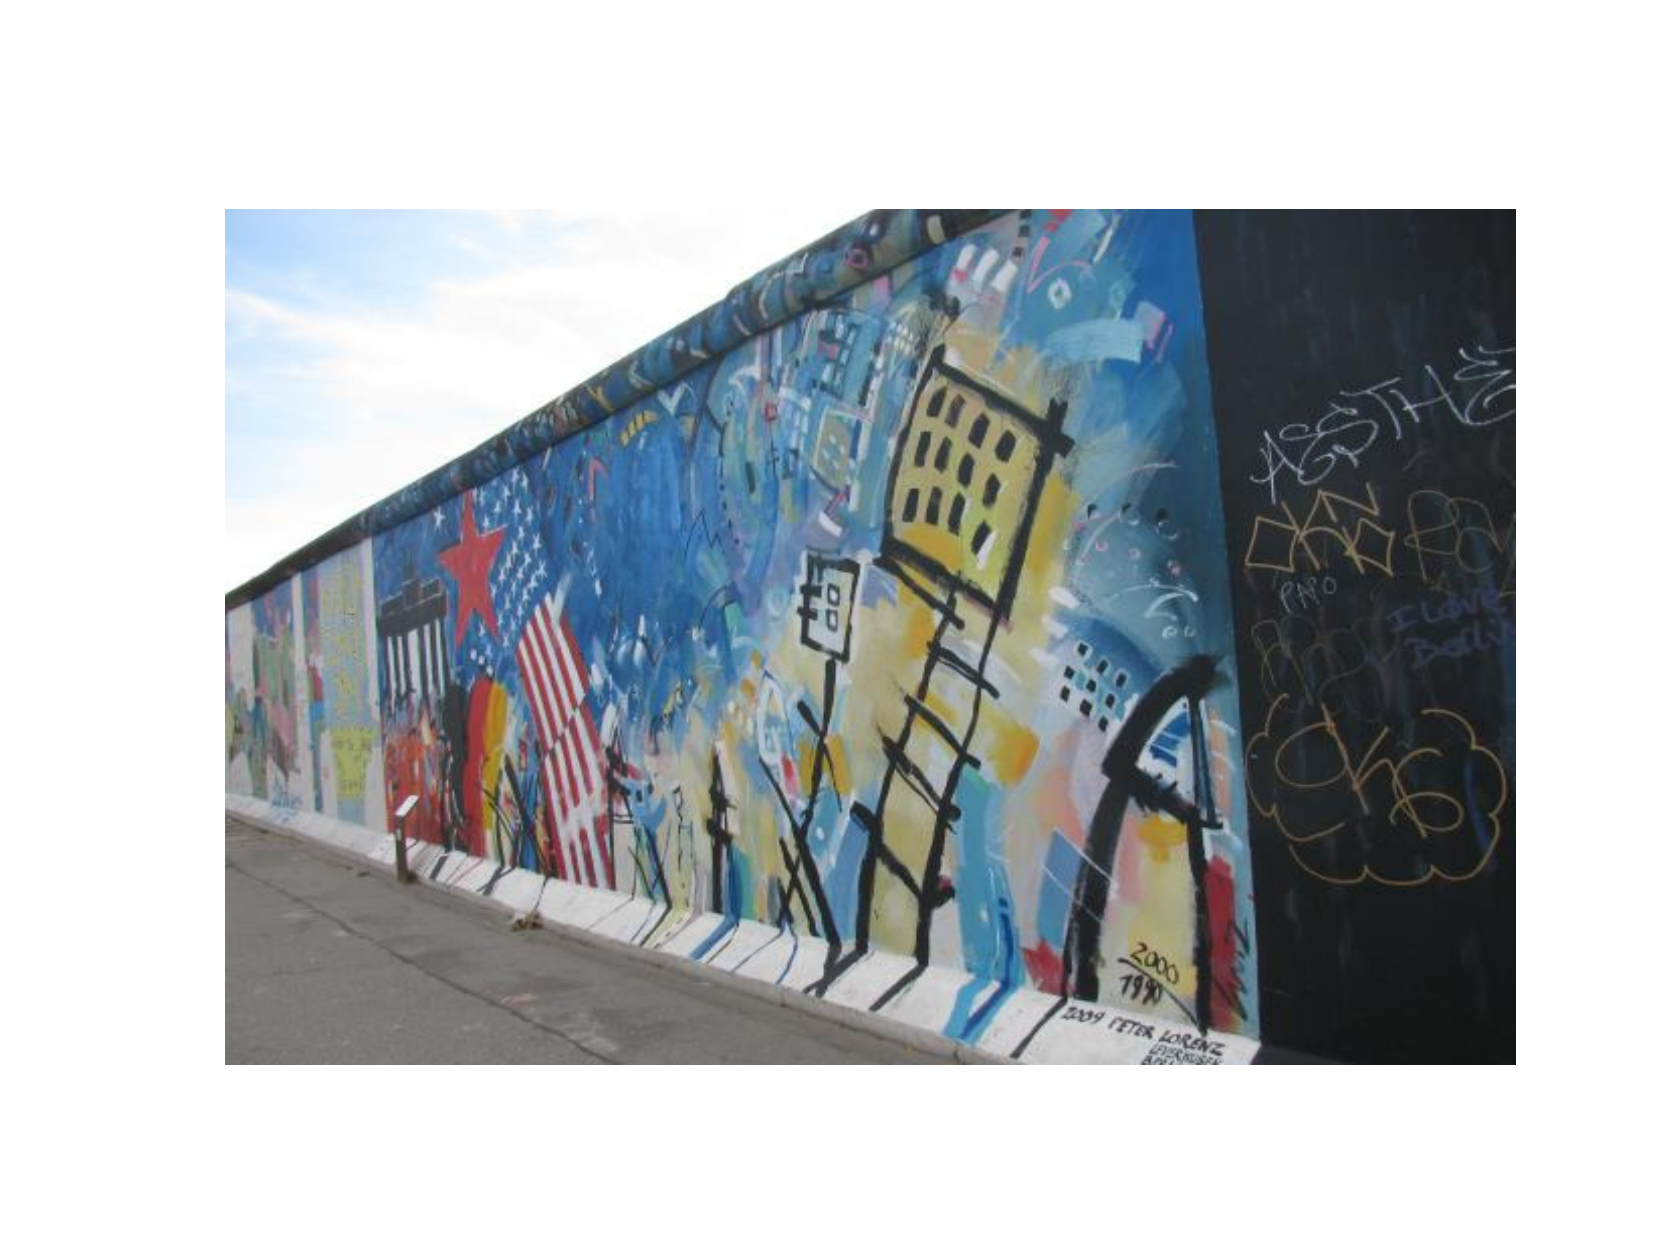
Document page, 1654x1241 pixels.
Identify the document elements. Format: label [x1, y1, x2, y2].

picture [225, 209, 1516, 1066]
